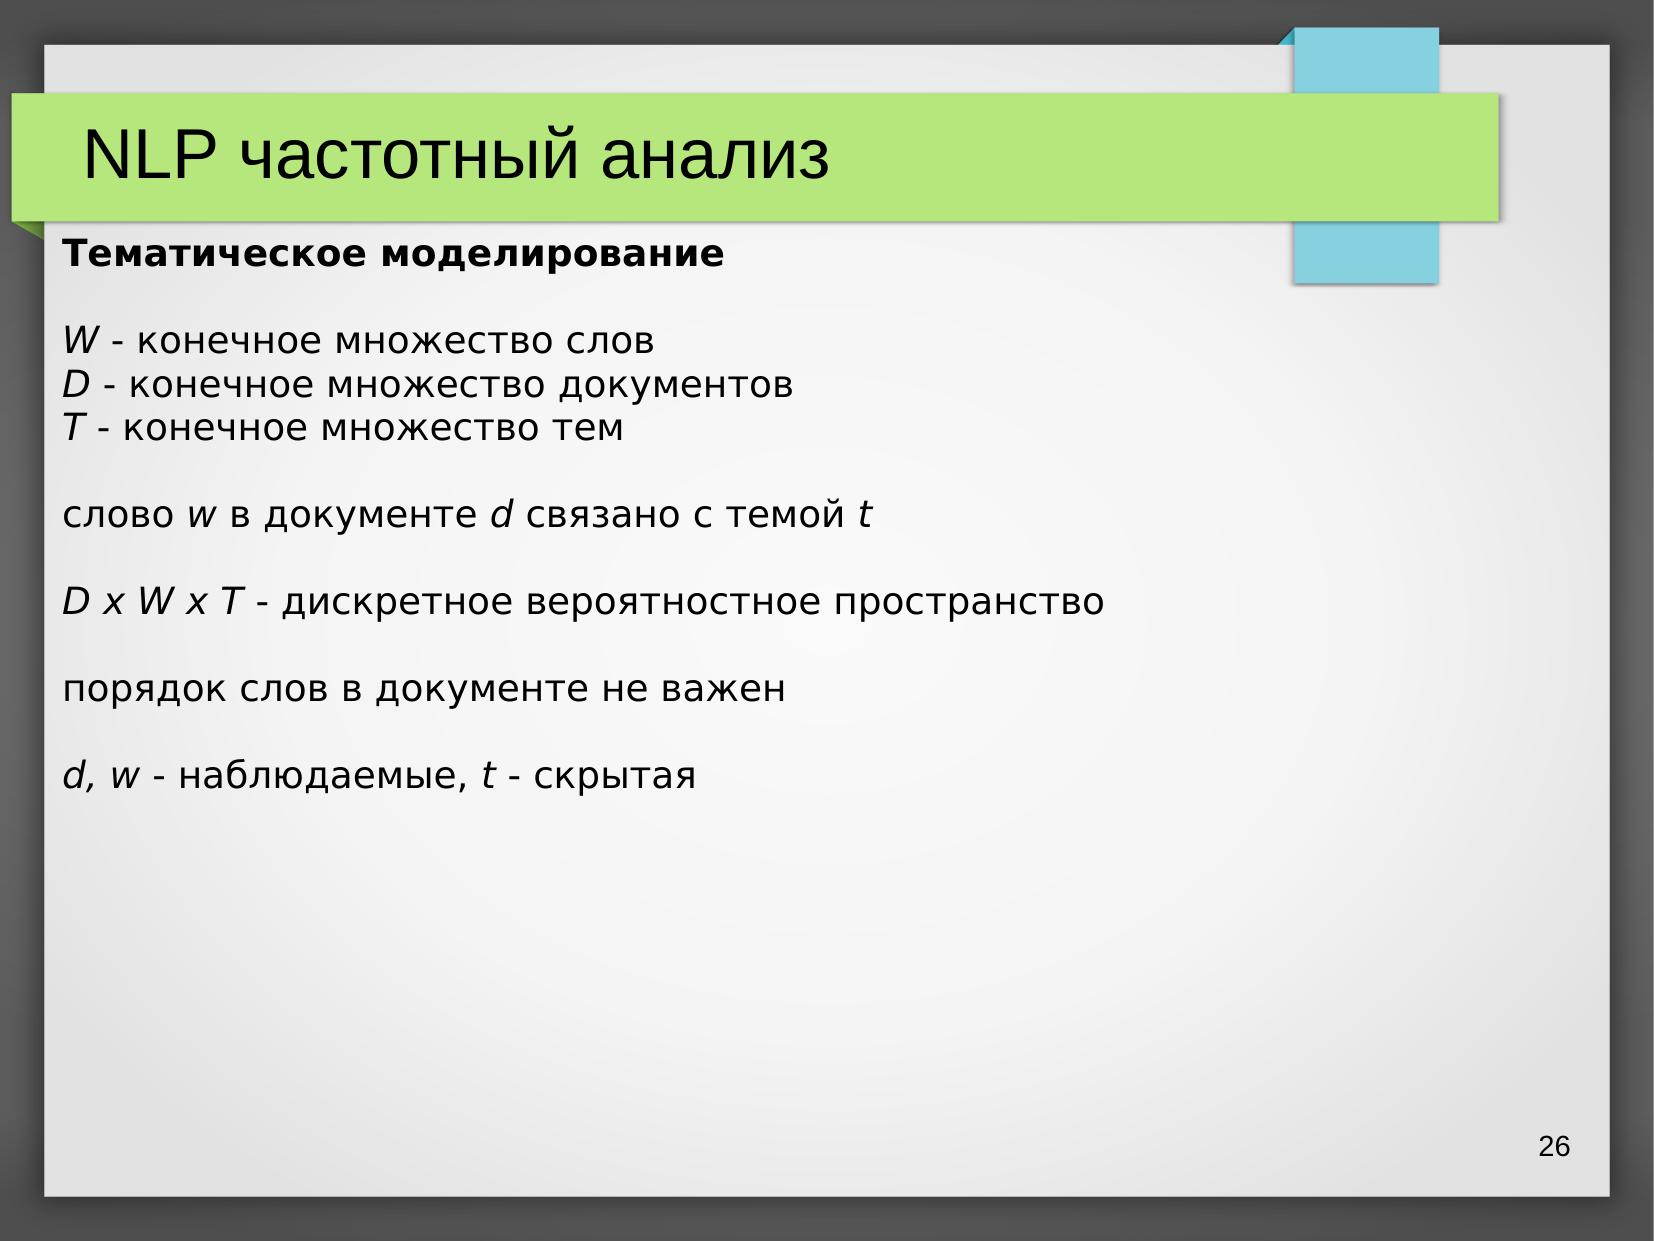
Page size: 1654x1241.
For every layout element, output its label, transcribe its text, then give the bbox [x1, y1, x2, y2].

text_box Тематическое моделирование W - конечное множество слов D - конечное множество документов T - конечное множество тем слово w в документе d связано с темой t D x W x T - дискретное вероятностное пространство порядок слов в документе не важен d, w - наблюдаемые, t - скрытая [47, 224, 1595, 1154]
title NLP частотный анализ [82, 114, 1406, 194]
picture [0, 0, 1654, 1241]
